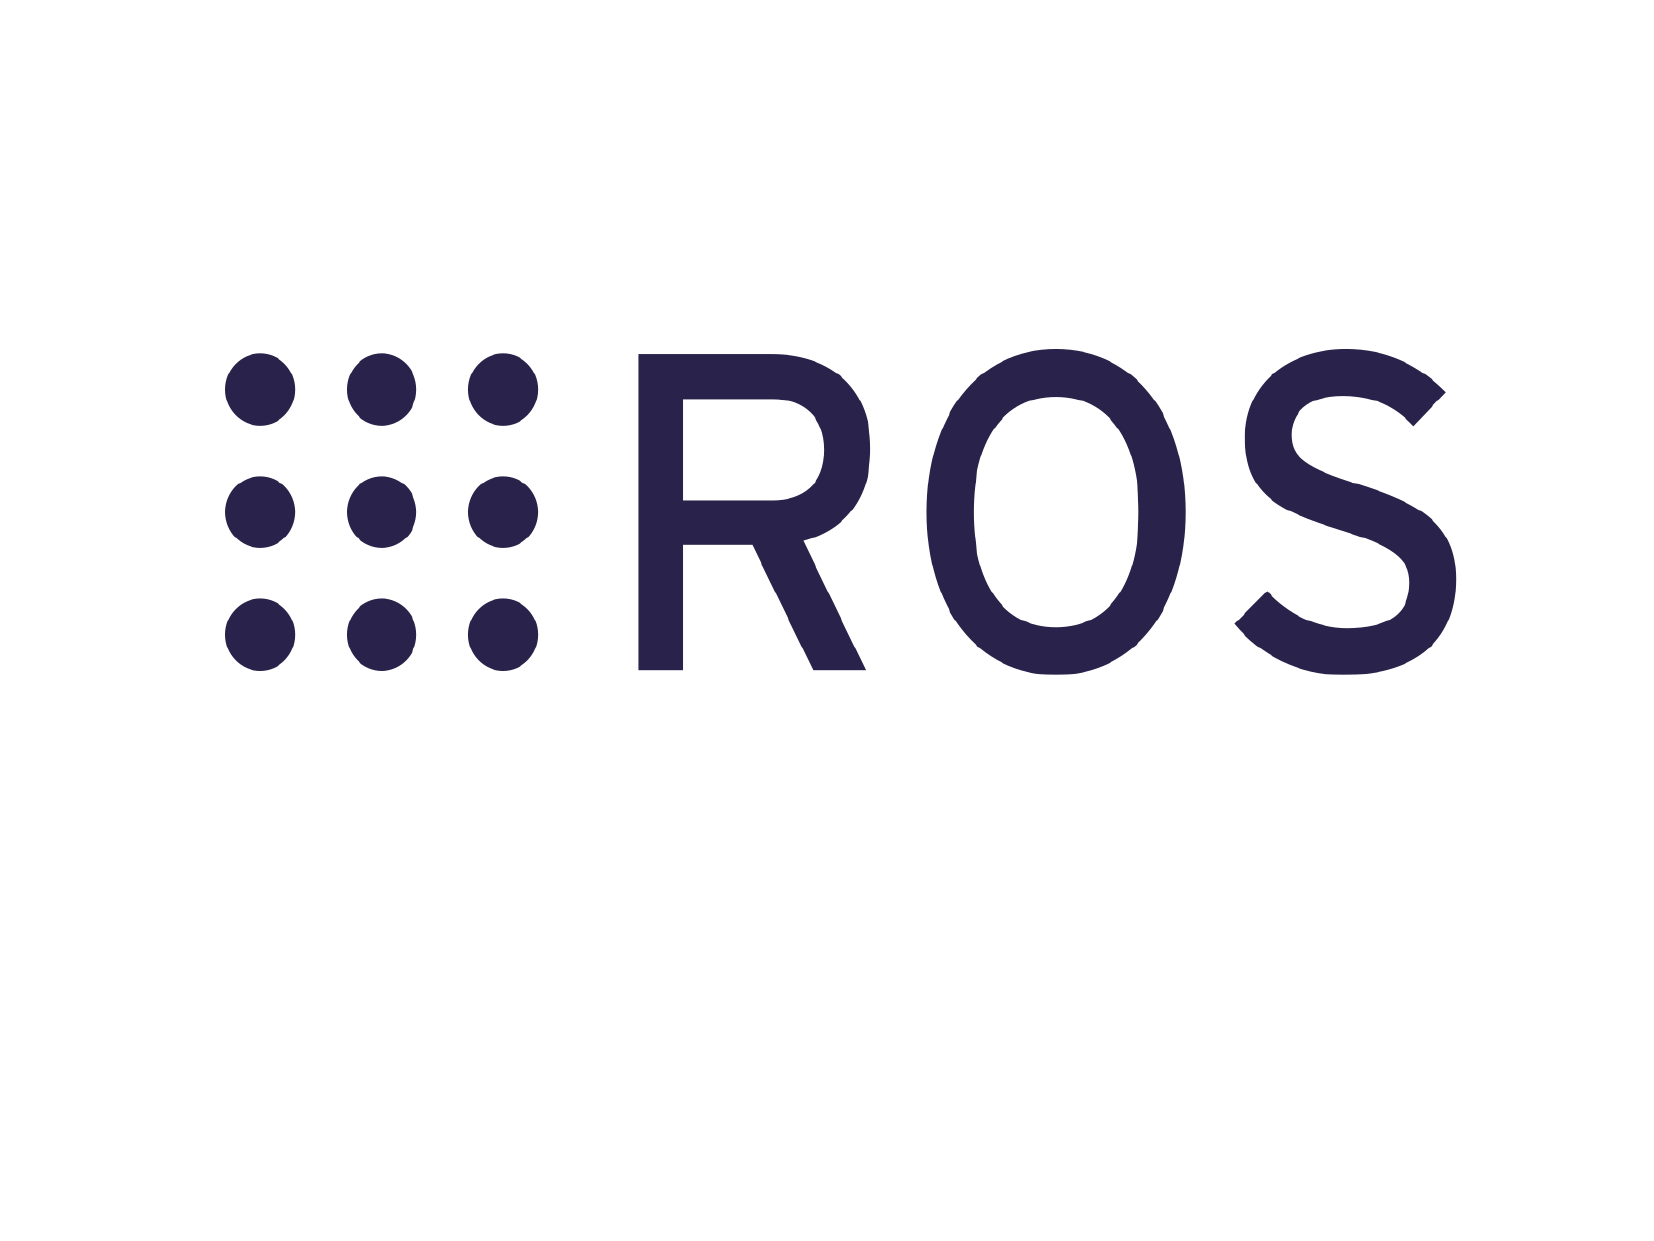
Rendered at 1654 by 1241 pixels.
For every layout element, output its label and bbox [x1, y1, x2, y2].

picture [225, 346, 1459, 676]
